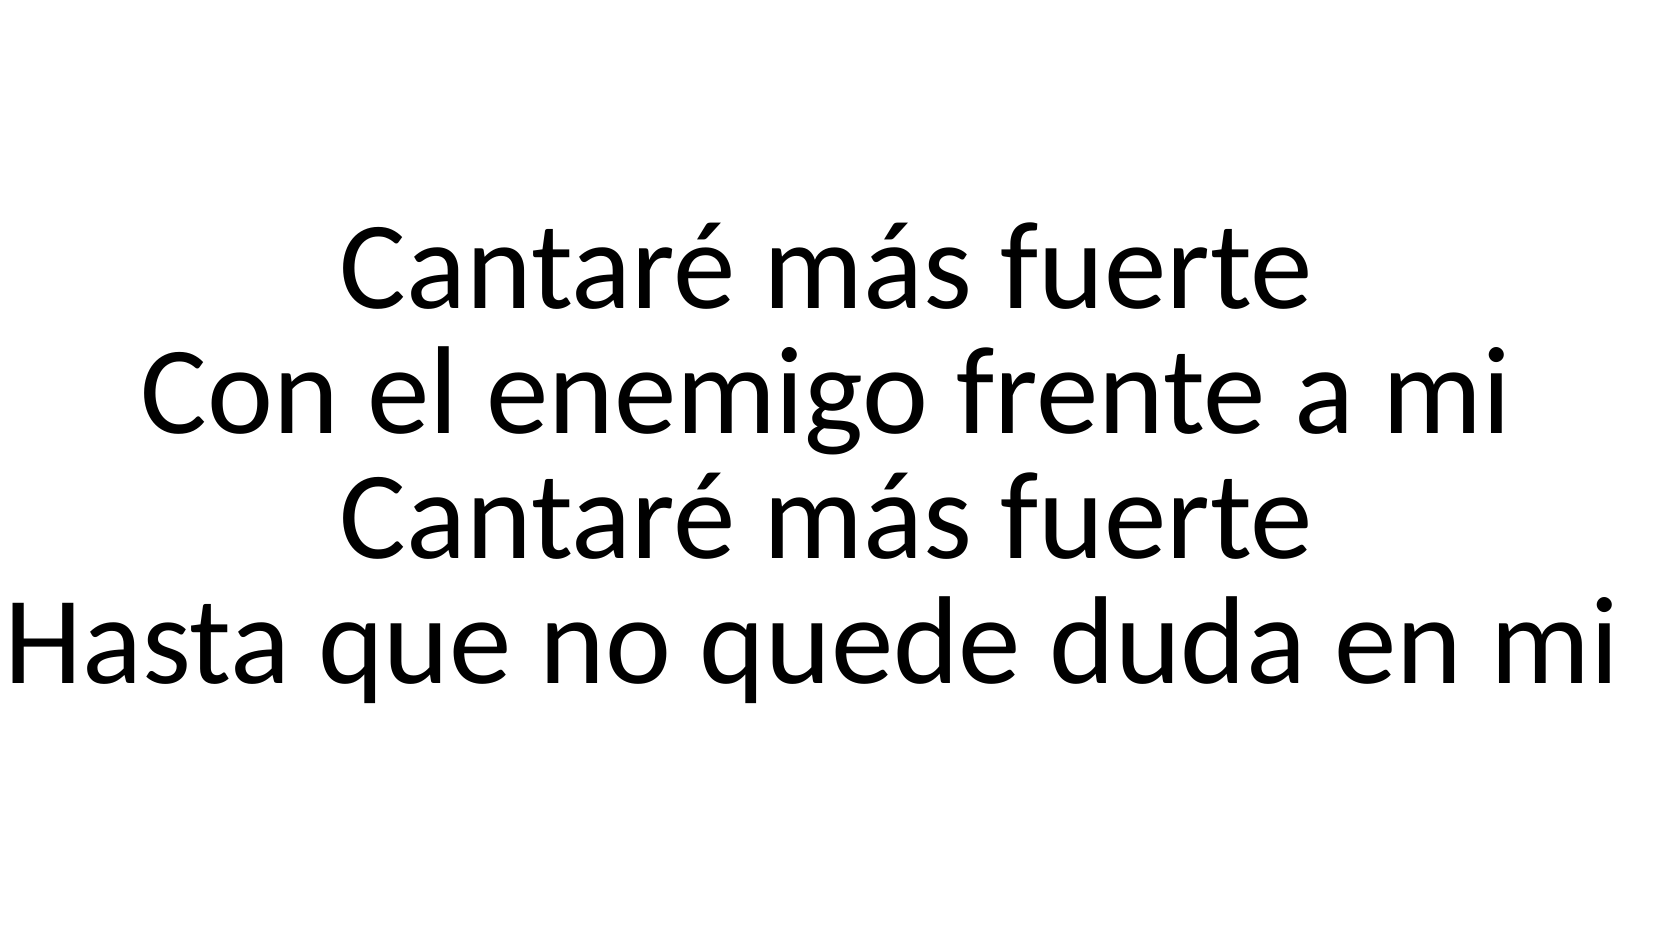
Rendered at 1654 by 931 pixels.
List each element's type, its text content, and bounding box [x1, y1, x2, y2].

title Cantaré más fuerte Con el enemigo frente a mi Cantaré más fuerte Hasta que no quede duda en mi [0, 0, 1654, 931]
